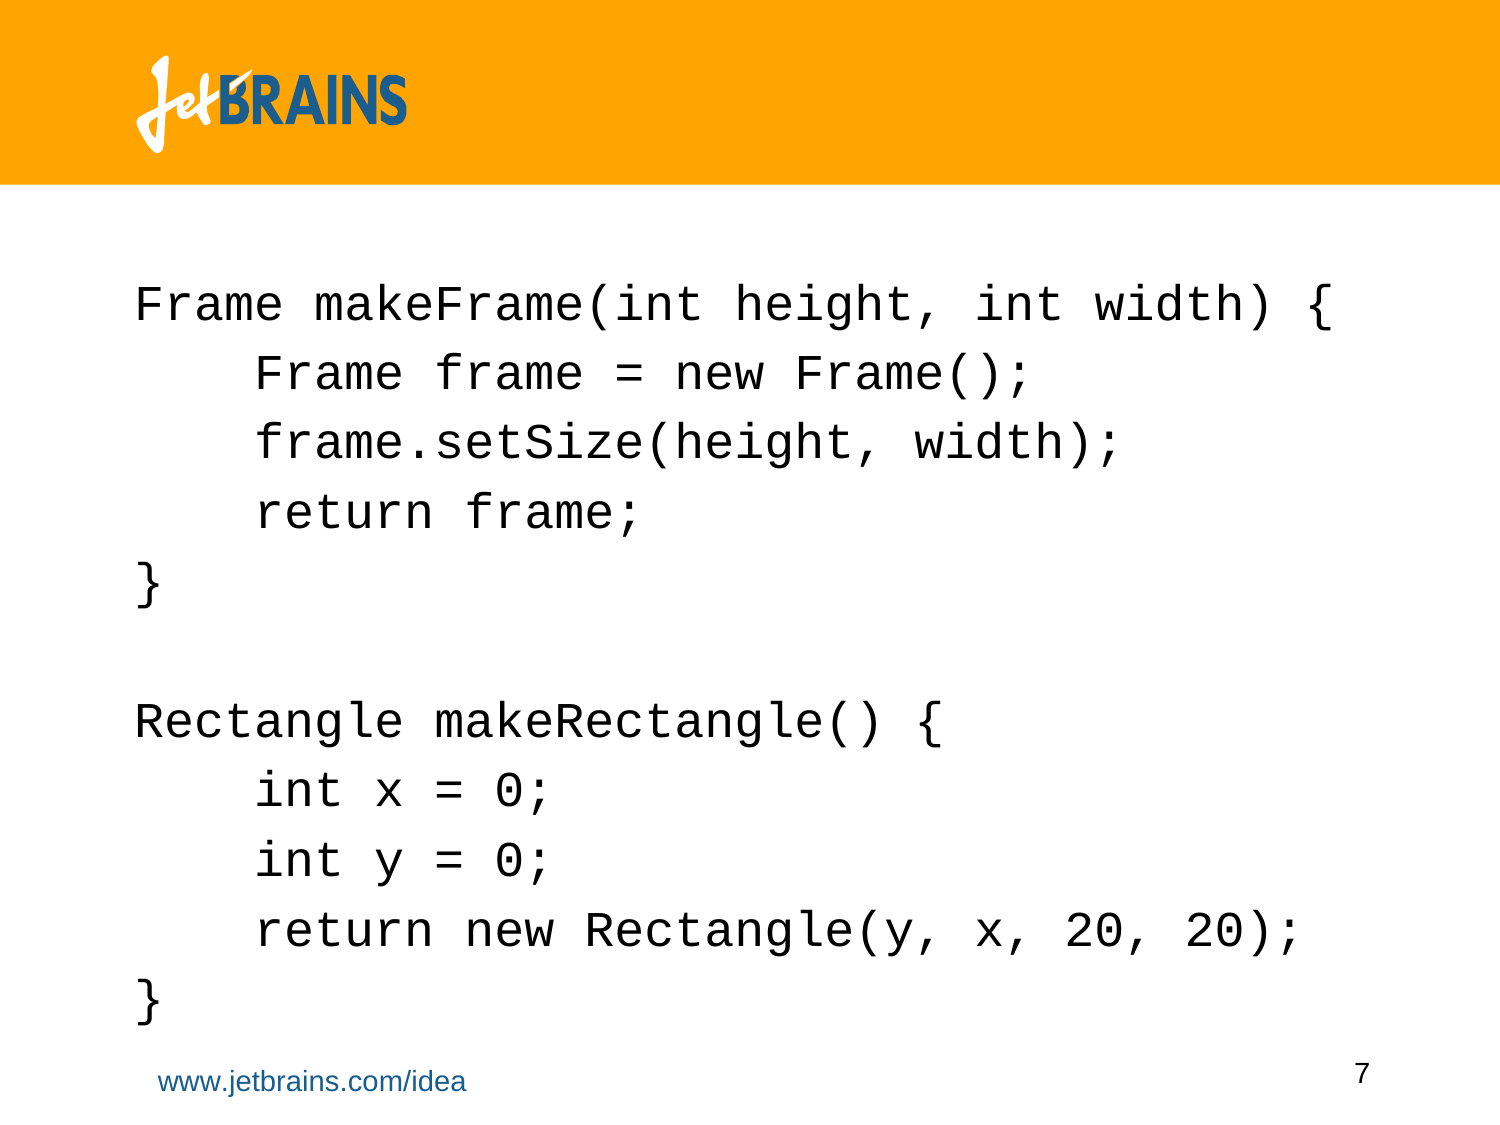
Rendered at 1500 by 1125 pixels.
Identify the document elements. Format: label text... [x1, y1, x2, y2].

subtitle Frame makeFrame(int height, int width) { Frame frame = new Frame(); frame.setSize(height, width); return frame; } Rectangle makeRectangle() { int x = 0; int y = 0; return new Rectangle(y, x, 20, 20); } [134, 276, 1366, 1027]
